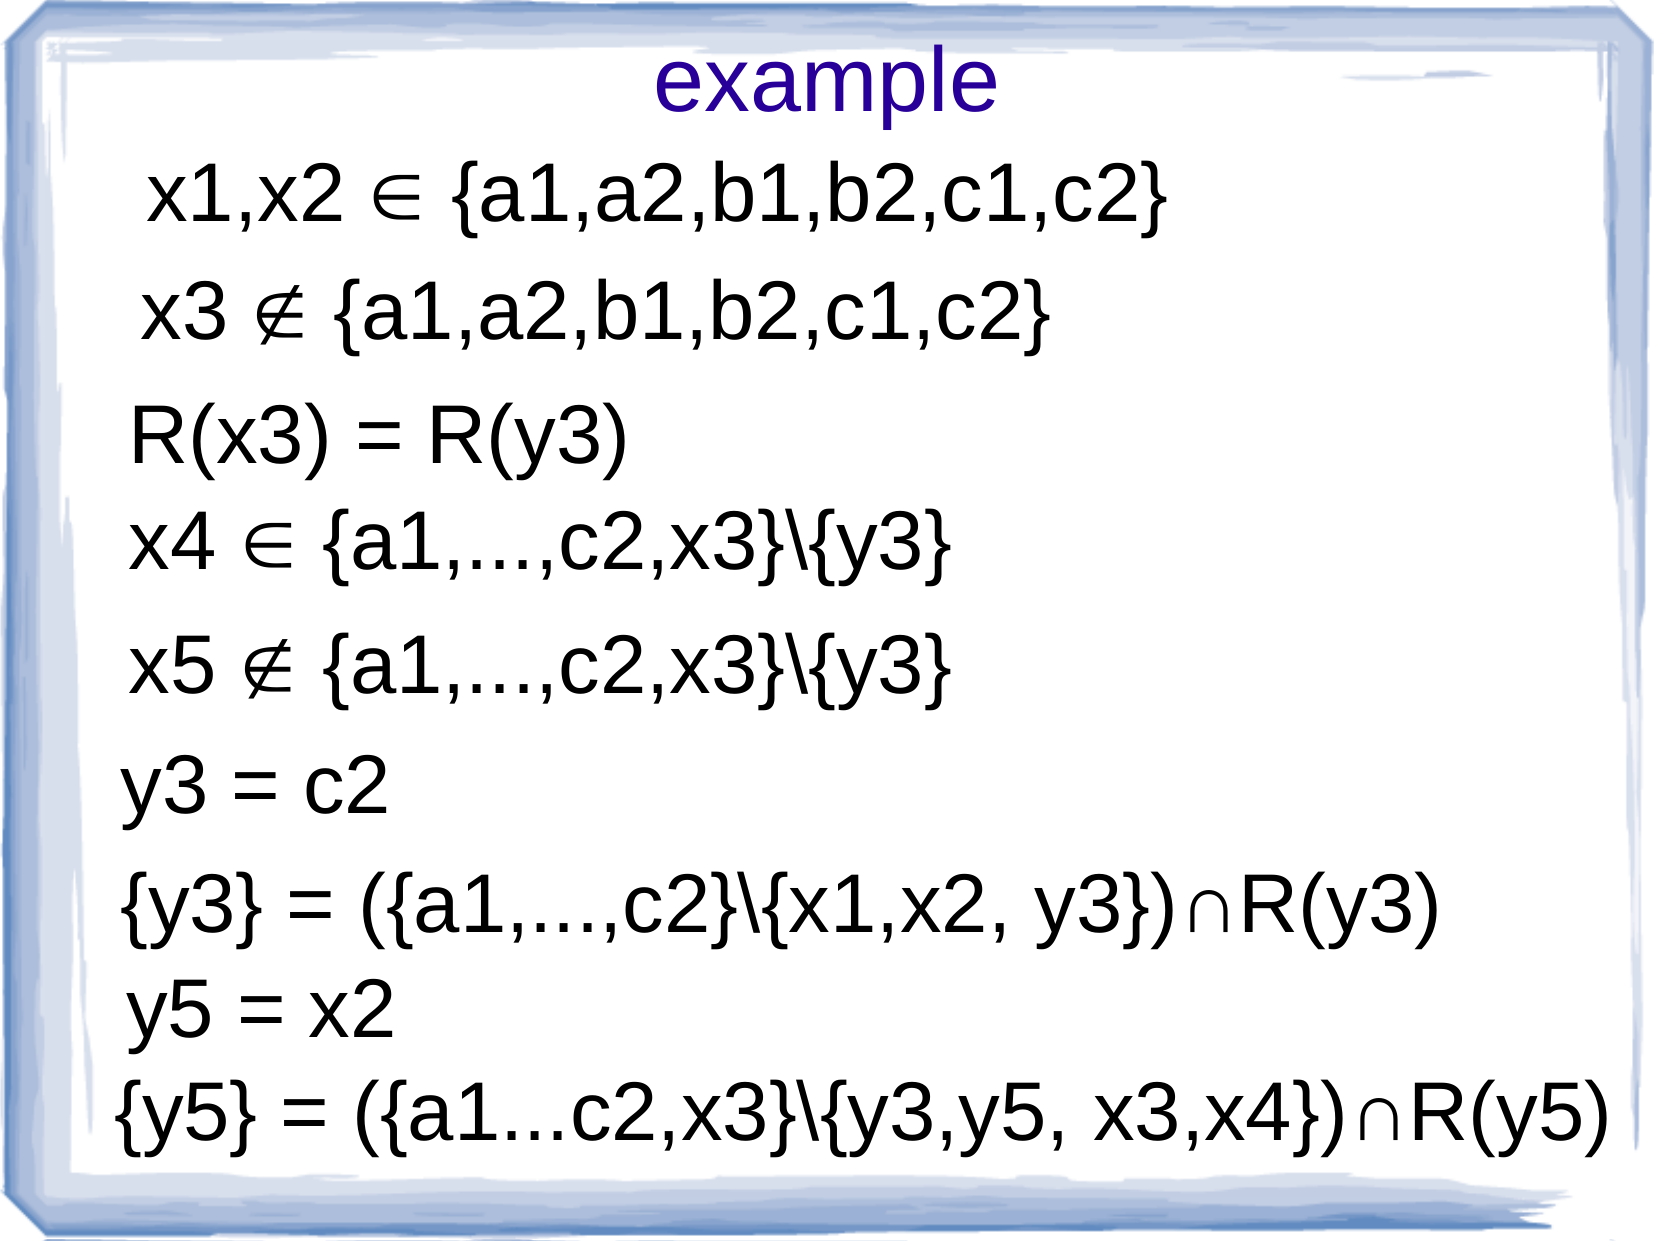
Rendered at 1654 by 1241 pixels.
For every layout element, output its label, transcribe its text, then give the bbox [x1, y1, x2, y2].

text_box x1,x2  {a1,a2,b1,b2,c1,c2} [131, 138, 1184, 256]
text_box x4  {a1,...,c2,x3}\{y3} [113, 487, 968, 604]
text_box x5  {a1,...,c2,x3}\{y3} [113, 611, 968, 728]
text_box {y3} = ({a1,...,c2}\{x1,x2, y3})∩R(y3) [105, 850, 1512, 958]
text_box y3 = c2 [105, 731, 477, 851]
title example [82, 5, 1571, 154]
text_box x3  {a1,a2,b1,b2,c1,c2} [125, 256, 1067, 374]
picture [0, 0, 1654, 1241]
text_box y5 = x2 [111, 954, 482, 1063]
text_box {y5} = ({a1...c2,x3}\{y3,y5, x3,x4})∩R(y5) [99, 1057, 1654, 1166]
text_box R(x3) = R(y3) [113, 380, 646, 487]
